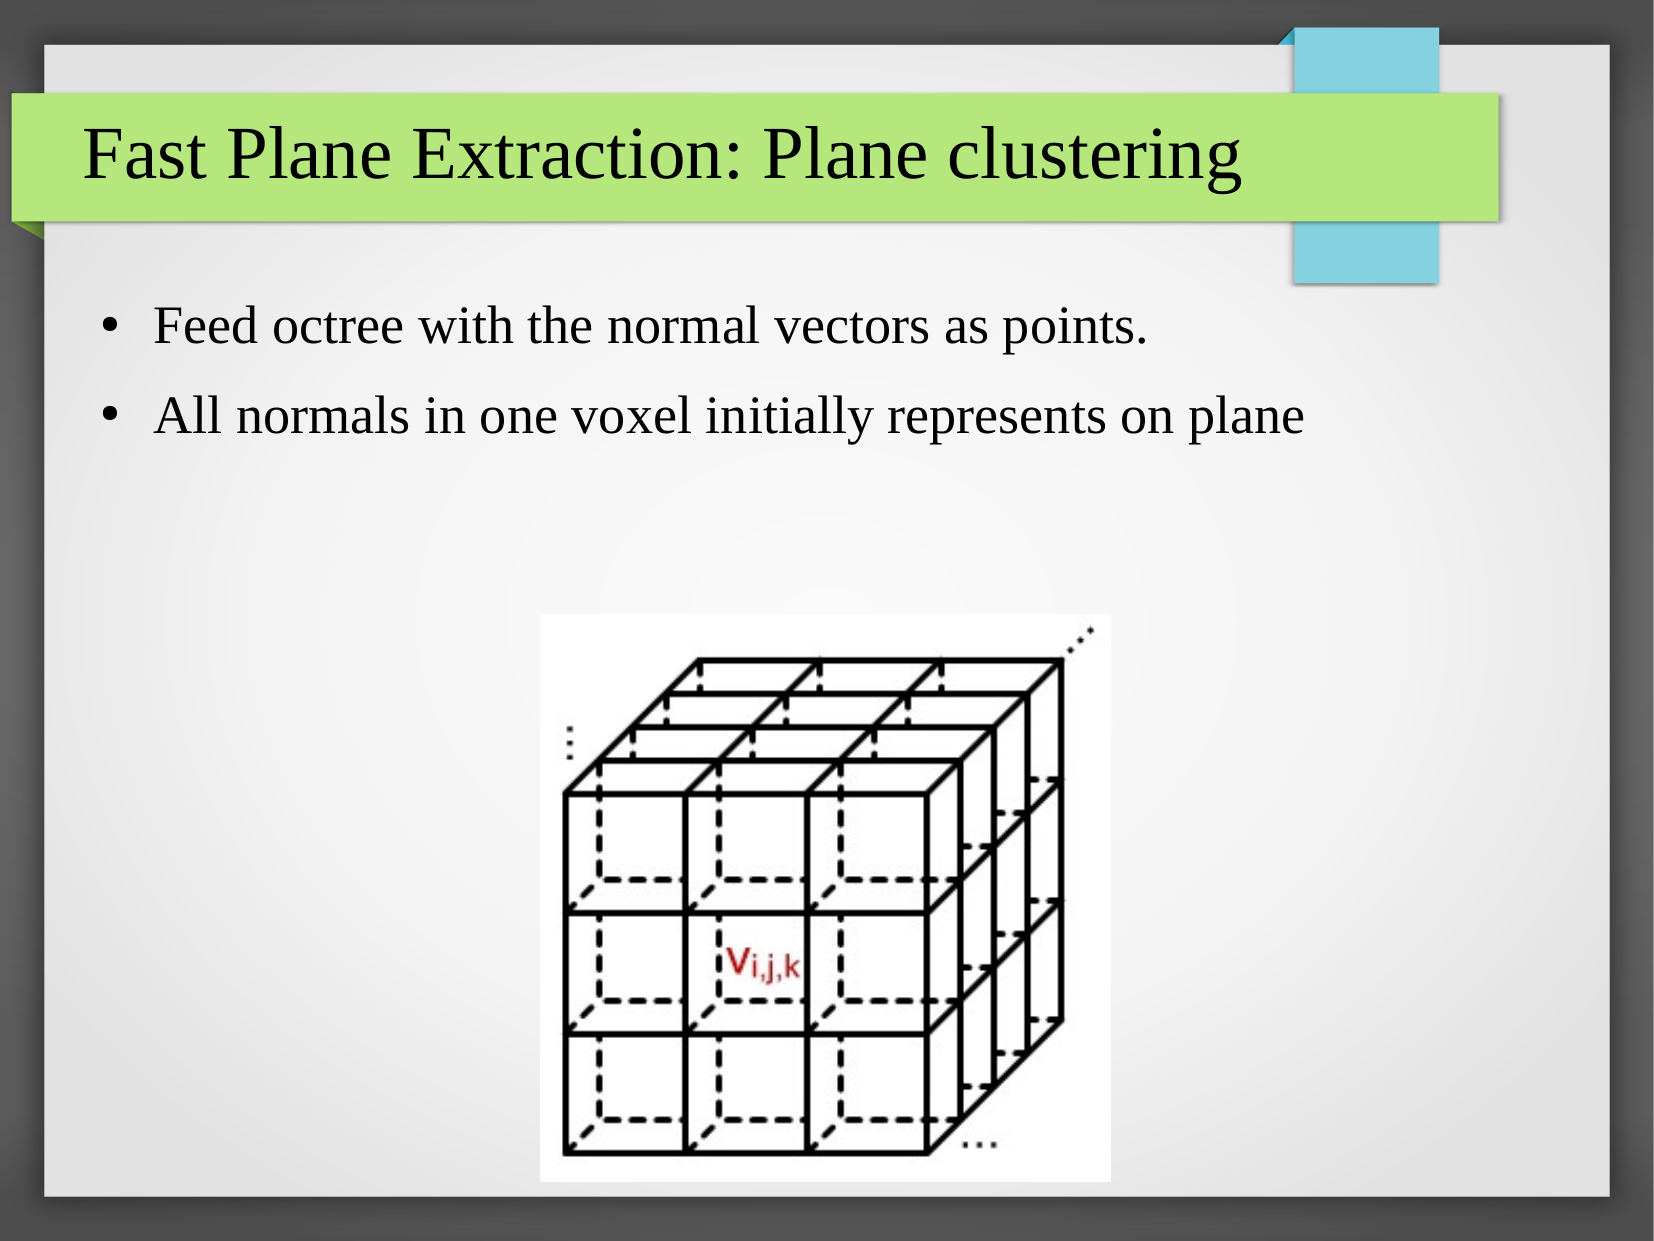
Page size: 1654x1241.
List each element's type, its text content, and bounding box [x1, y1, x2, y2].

picture [0, 0, 1654, 1241]
title Fast Plane Extraction: Plane clustering [82, 94, 1264, 213]
list Feed octree with the normal vectors as points. All normals in one voxel initially represents on plane [82, 295, 1571, 1015]
